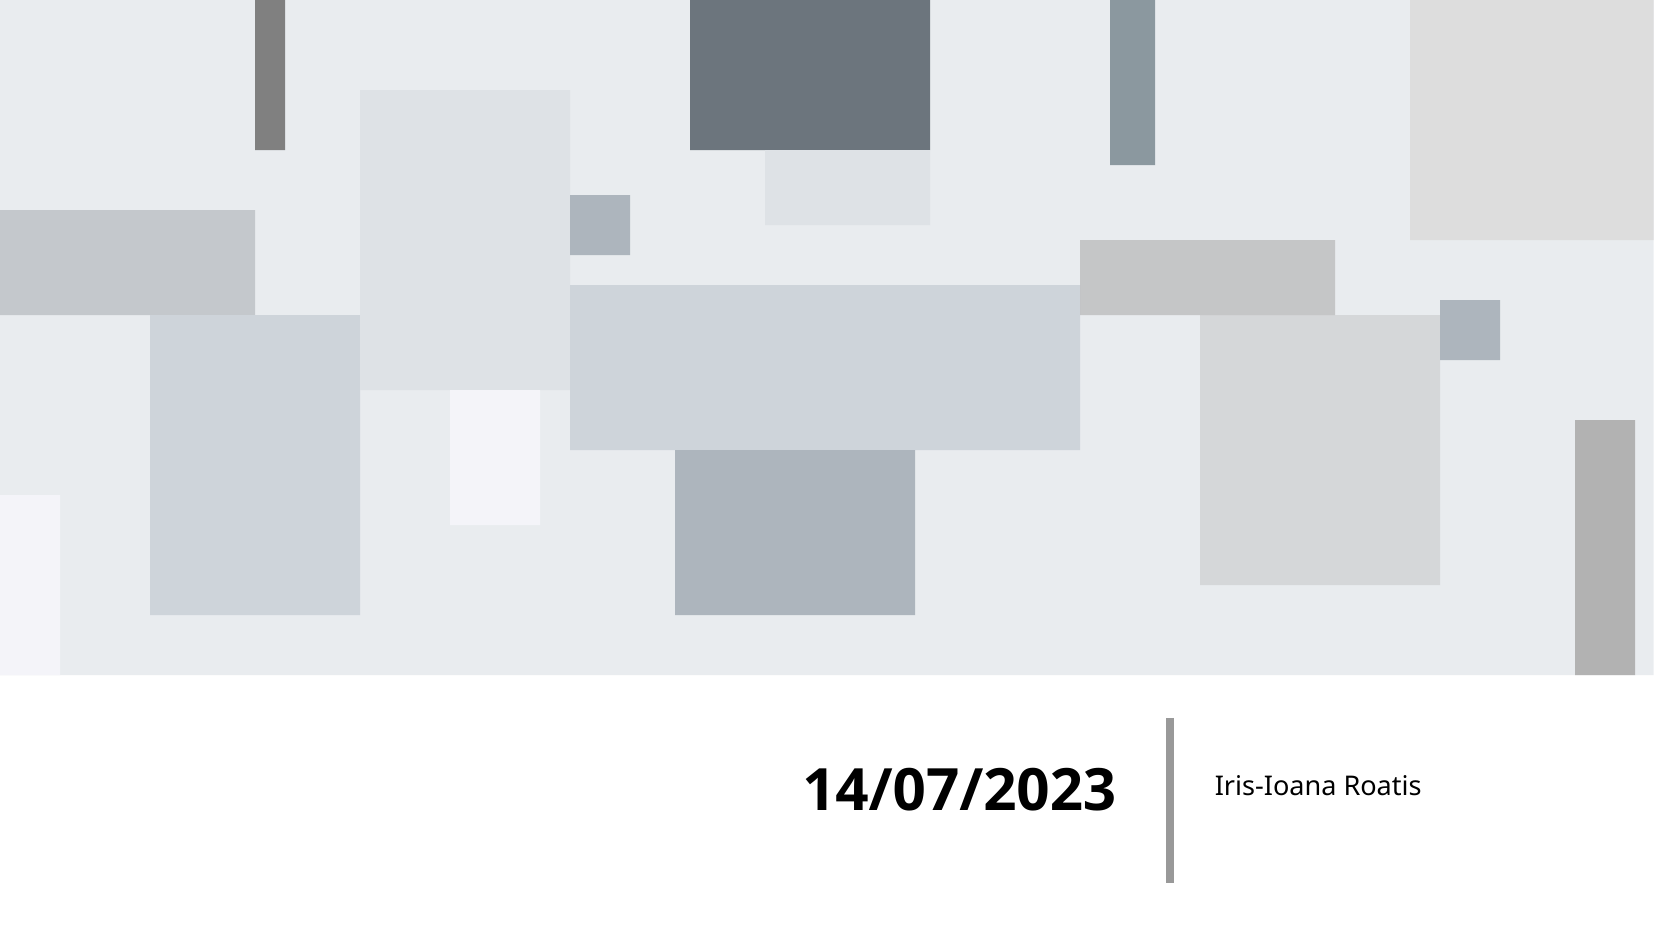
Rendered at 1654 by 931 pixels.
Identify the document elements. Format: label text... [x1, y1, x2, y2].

text_box 14/07/2023 [675, 740, 1131, 892]
text_box Iris-Ioana Roatis [1200, 759, 1591, 841]
